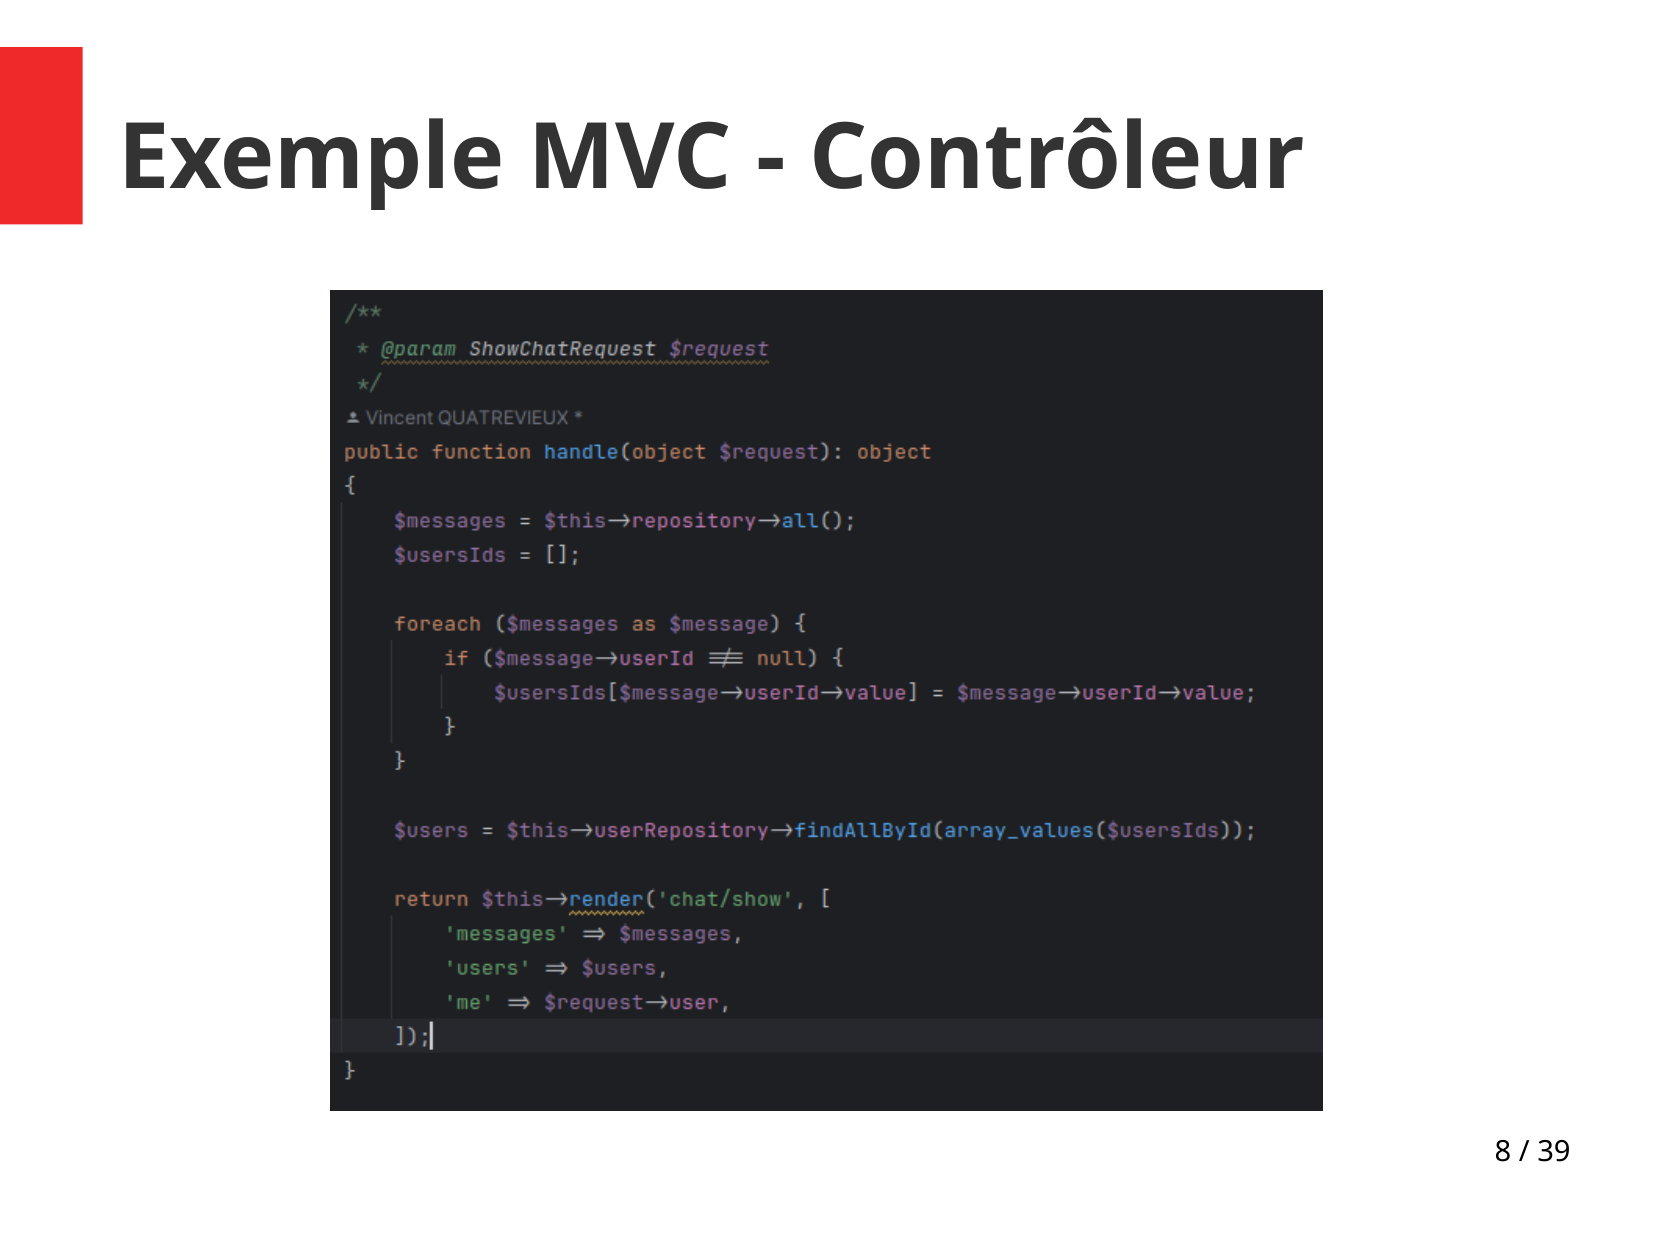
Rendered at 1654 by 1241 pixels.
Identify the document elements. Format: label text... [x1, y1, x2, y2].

title Exemple MVC - Contrôleur [118, 49, 1571, 257]
picture [330, 290, 1323, 1111]
